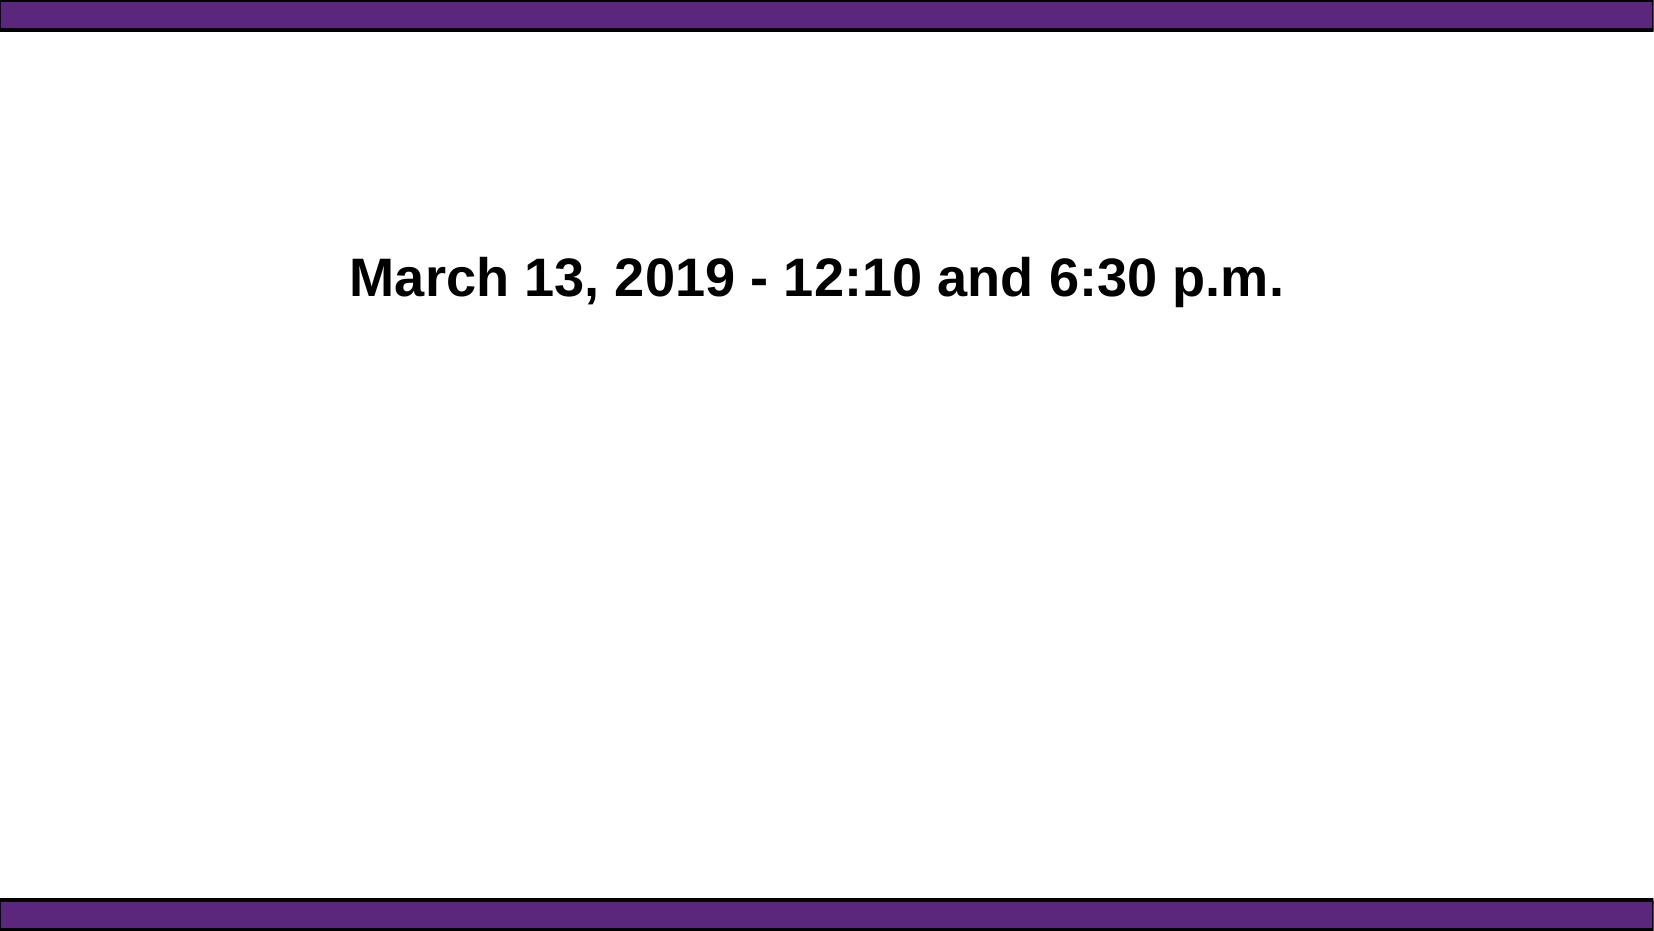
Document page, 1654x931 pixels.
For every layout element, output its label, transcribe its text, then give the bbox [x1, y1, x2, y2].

text_box March 13, 2019 - 12:10 and 6:30 p.m. [135, 240, 1501, 316]
picture [0, 31, 1654, 900]
text_box [0, 900, 1654, 931]
text_box [0, 0, 1654, 31]
